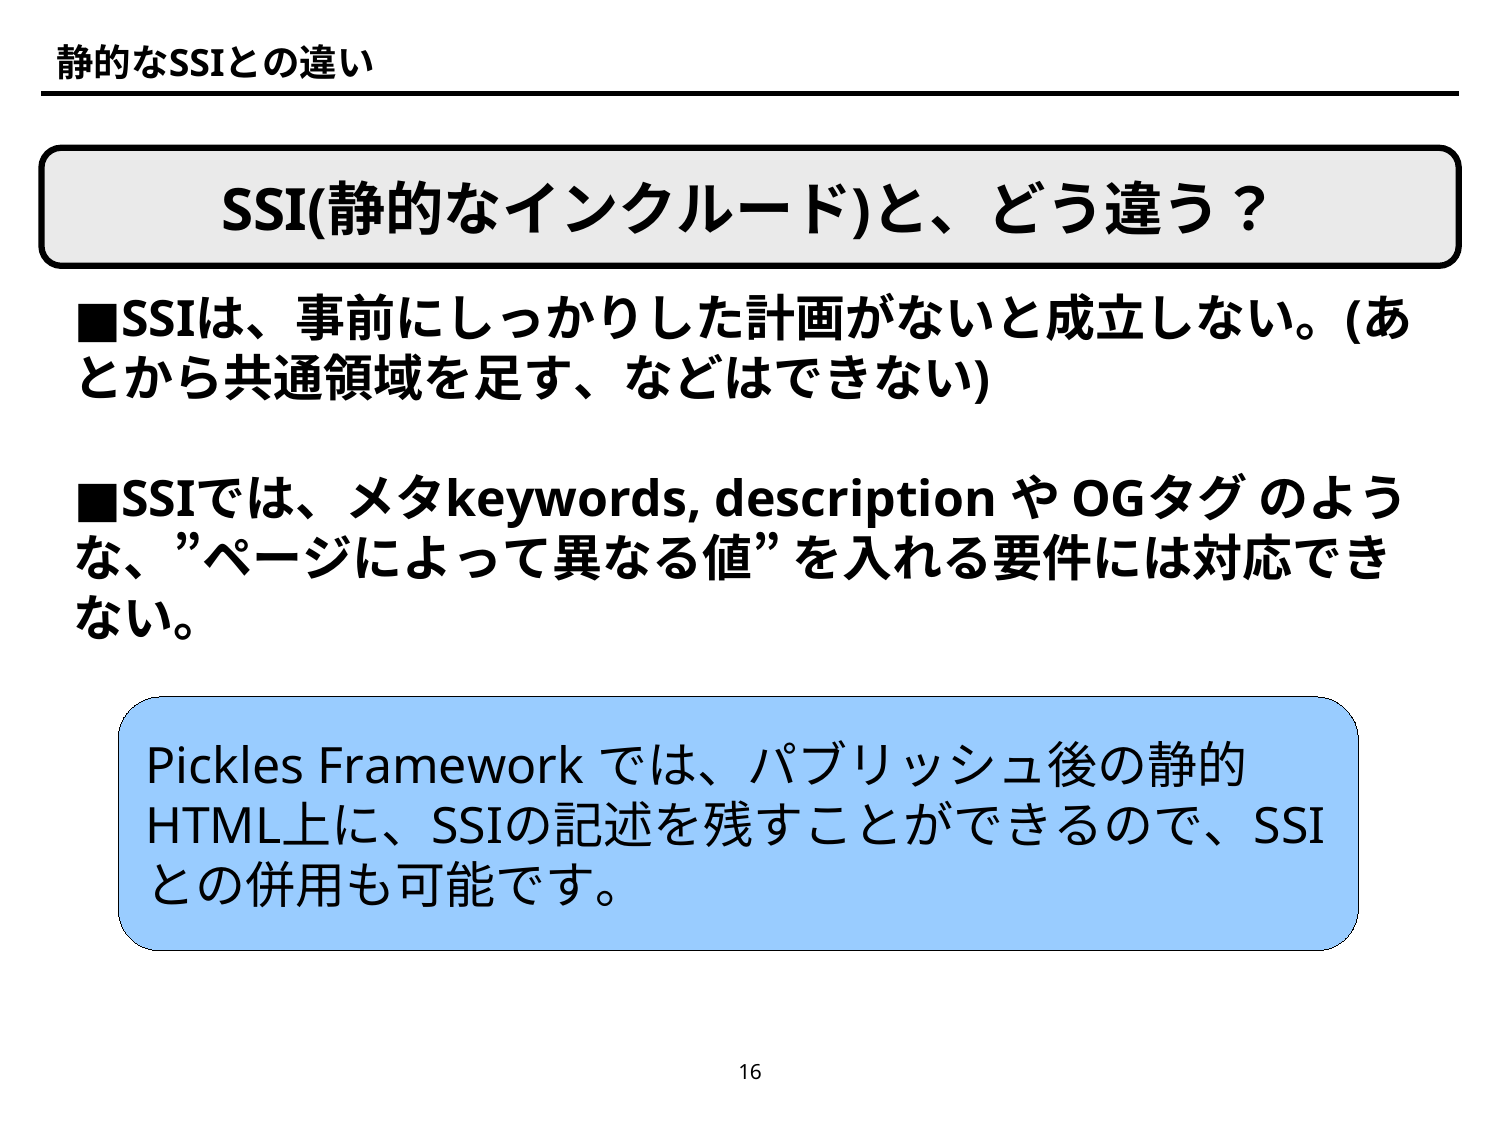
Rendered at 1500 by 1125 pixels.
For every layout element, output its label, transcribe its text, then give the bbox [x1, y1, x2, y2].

text_box Pickles Framework では、パブリッシュ後の静的HTML上に、SSIの記述を残すことができるので、SSIとの併用も可能です。 [118, 696, 1359, 951]
text_box SSI(静的なインクルード)と、どう違う？ [41, 147, 1459, 266]
text_box ■SSIは、事前にしっかりした計画がないと成立しない。(あとから共通領域を足す、などはできない) ■SSIでは、メタkeywords, description や OGタグ のような、”ページによって異なる値” を入れる要件には対応できない。 [59, 309, 1447, 624]
title 静的なSSIとの違い [41, 33, 1459, 87]
